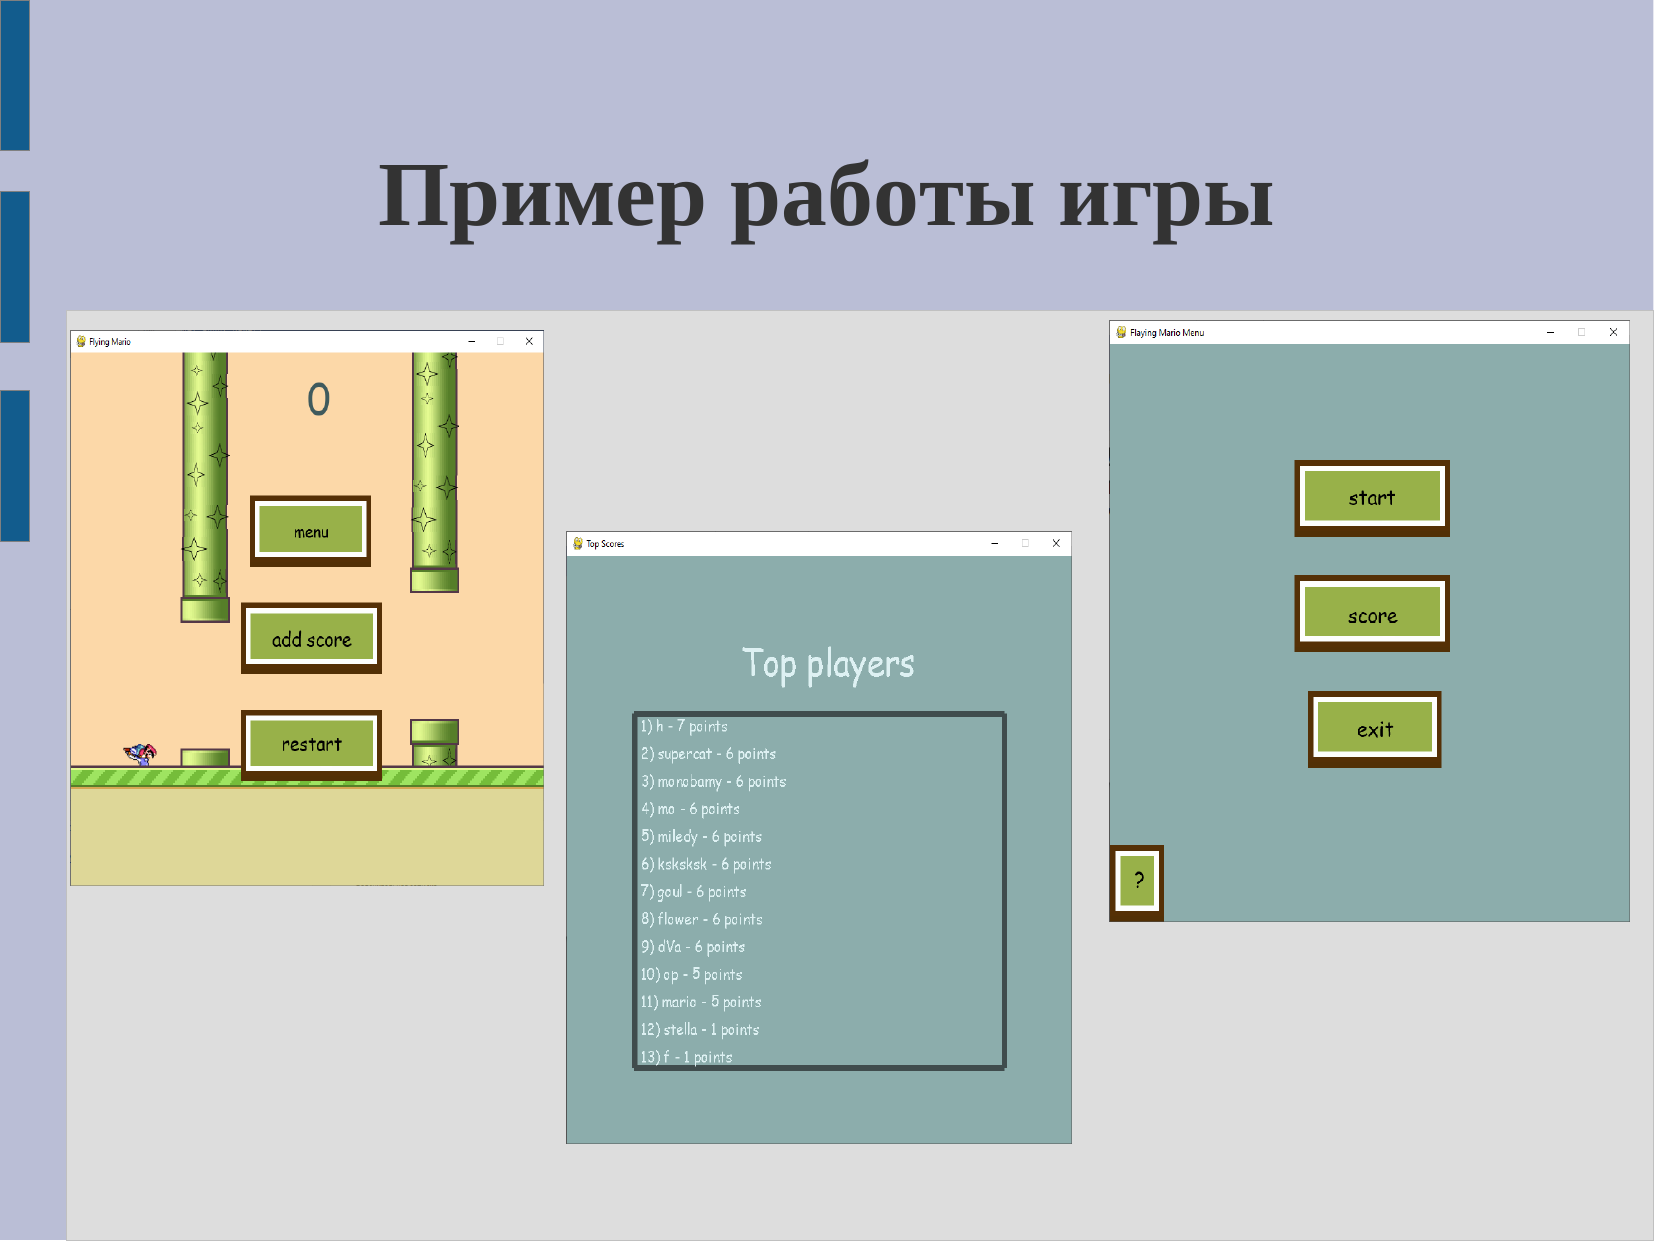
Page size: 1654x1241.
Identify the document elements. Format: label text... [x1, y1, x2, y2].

picture [70, 330, 544, 886]
picture [1109, 320, 1630, 922]
title Пример работы игры [121, 91, 1534, 299]
picture [566, 531, 1072, 1144]
